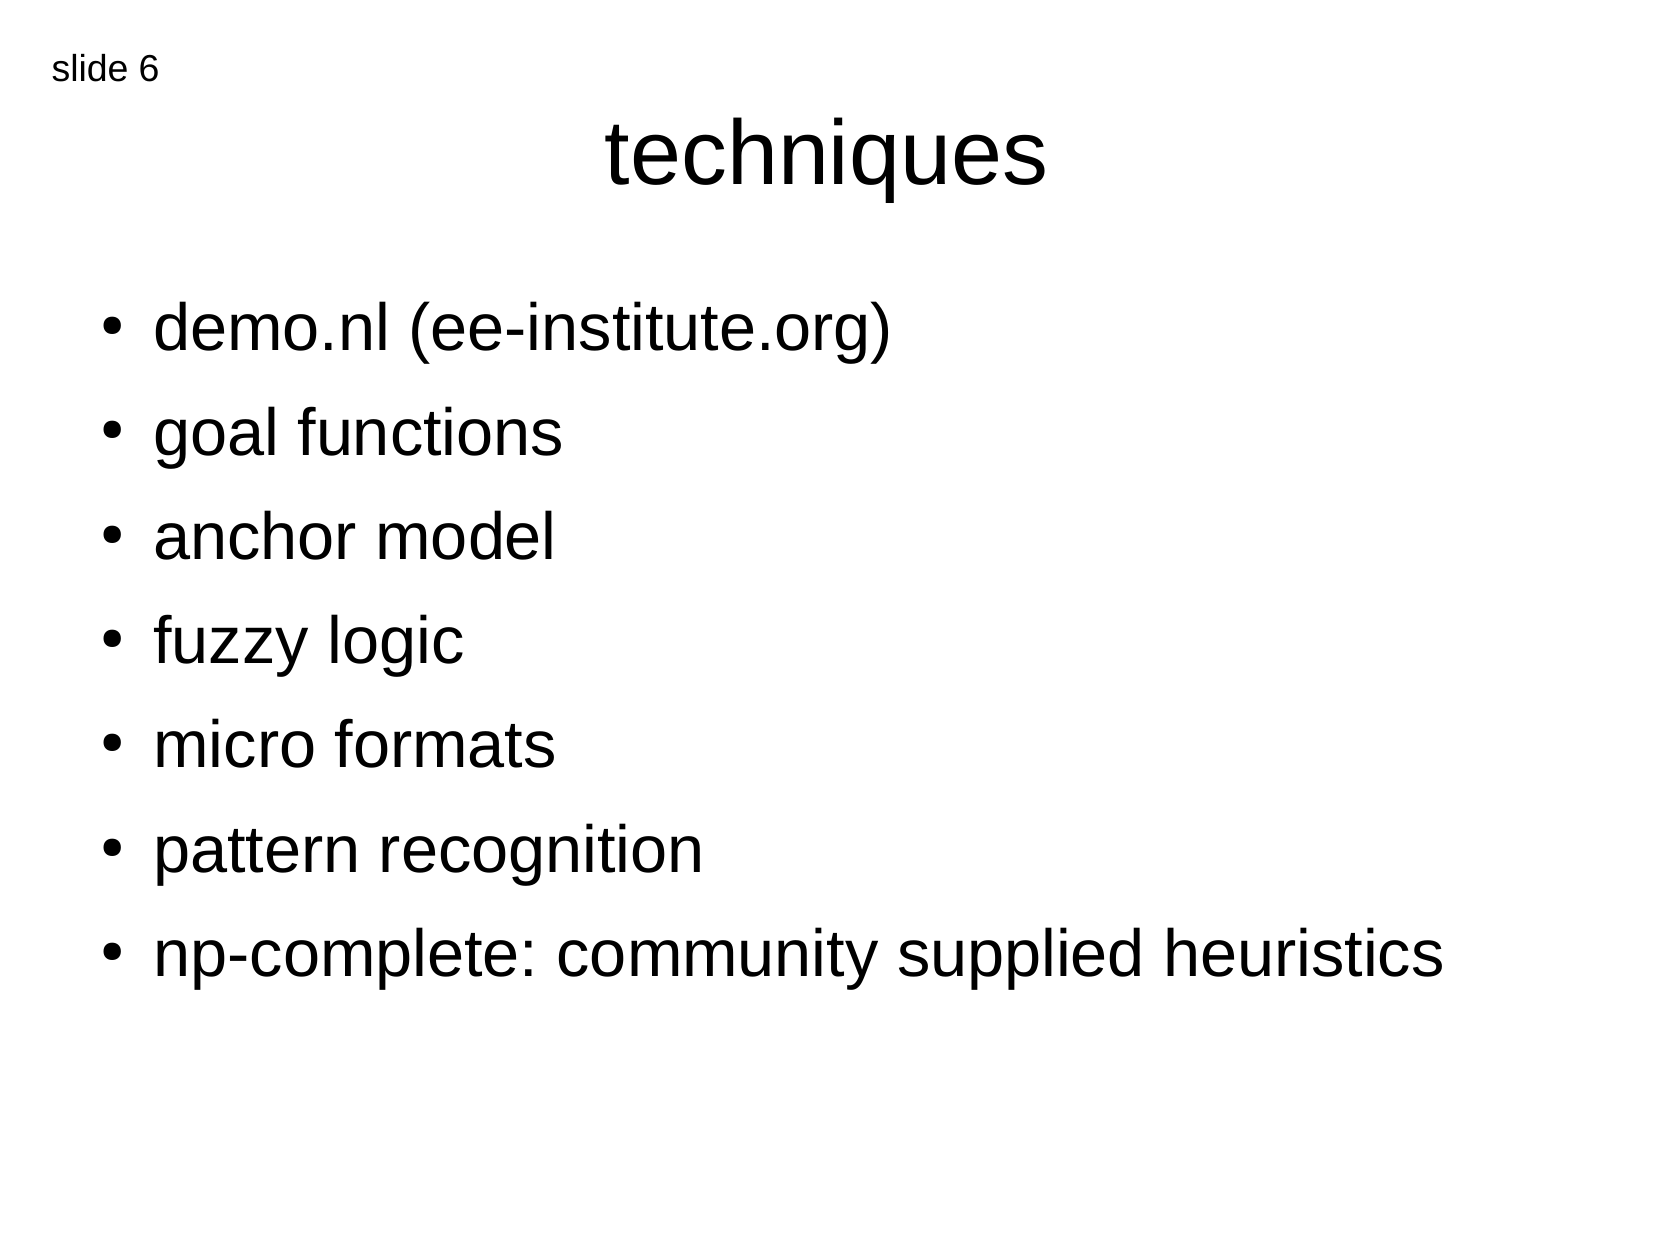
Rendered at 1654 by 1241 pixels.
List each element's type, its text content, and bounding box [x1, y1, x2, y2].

text_box slide 6 [36, 39, 175, 97]
list demo.nl (ee-institute.org) goal functions anchor model fuzzy logic micro formats pattern recognition np-complete: community supplied heuristics [82, 290, 1571, 1171]
title techniques [82, 49, 1571, 257]
